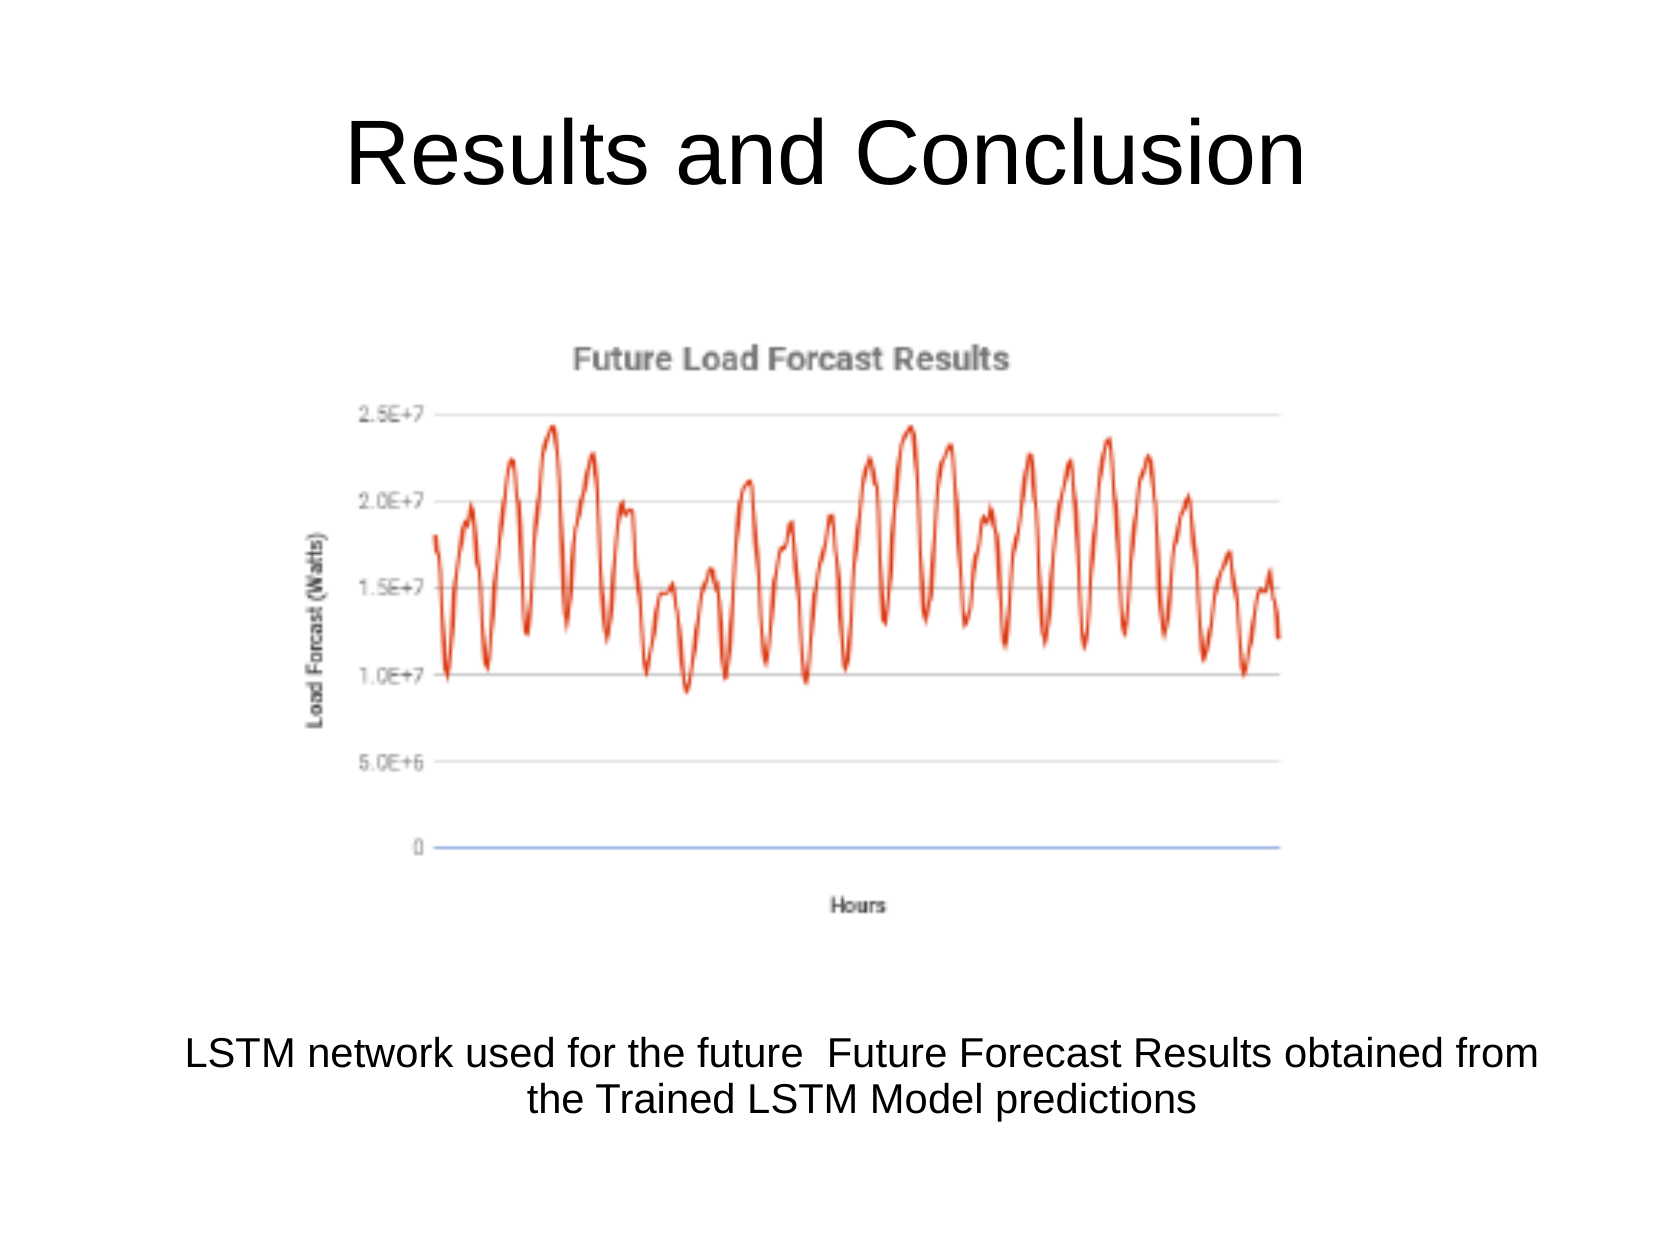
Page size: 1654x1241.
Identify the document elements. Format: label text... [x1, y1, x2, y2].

picture [254, 299, 1381, 957]
list LSTM network used for the future Future Forecast Results obtained from the Trained LSTM Model predictions [82, 1029, 1571, 1156]
title Results and Conclusion [82, 49, 1571, 257]
